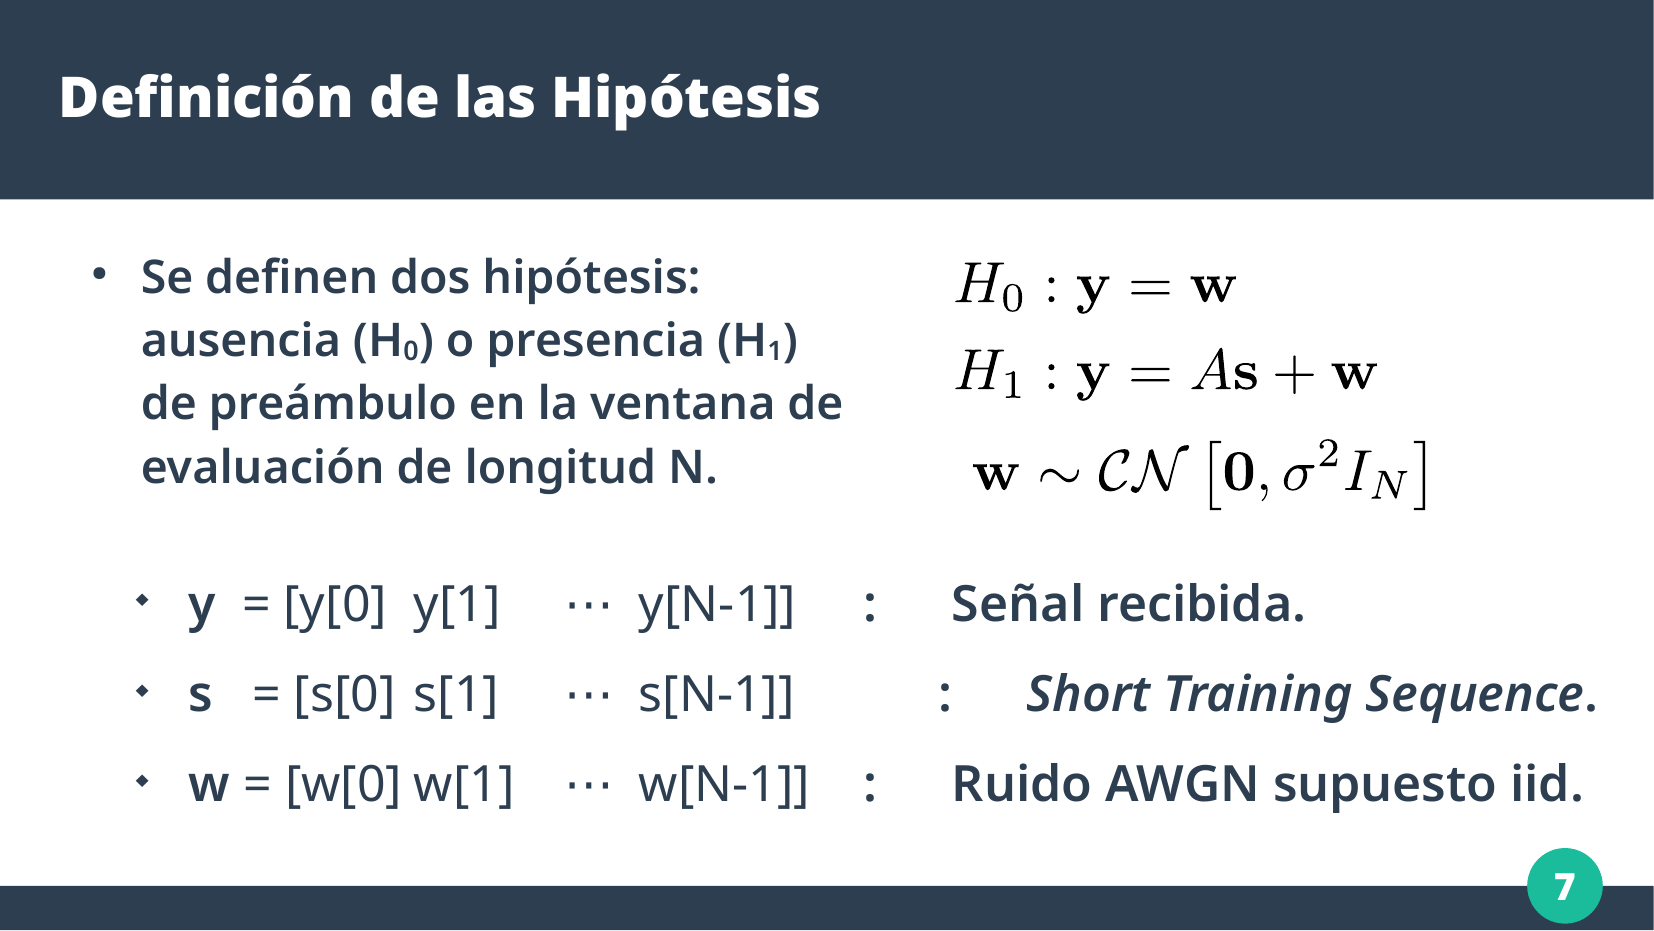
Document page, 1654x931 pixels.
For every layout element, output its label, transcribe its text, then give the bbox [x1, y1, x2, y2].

list Se definen dos hipótesis: ausencia (H0) o presencia (H1) de preámbulo en la ventana de evaluación de longitud N. [75, 243, 847, 540]
list y = [y[0] y[1] ⋯ y[N-1]] : Señal recibida. s = [s[0] s[1] ⋯ s[N-1]] : Short Training Sequence. w = [w[0] w[1] ⋯ w[N-1]] : Ruido AWGN supuesto iid. [118, 567, 1654, 864]
title Definición de las Hipótesis [59, 37, 1595, 155]
text_box [973, 439, 1426, 511]
text_box [955, 262, 1377, 401]
